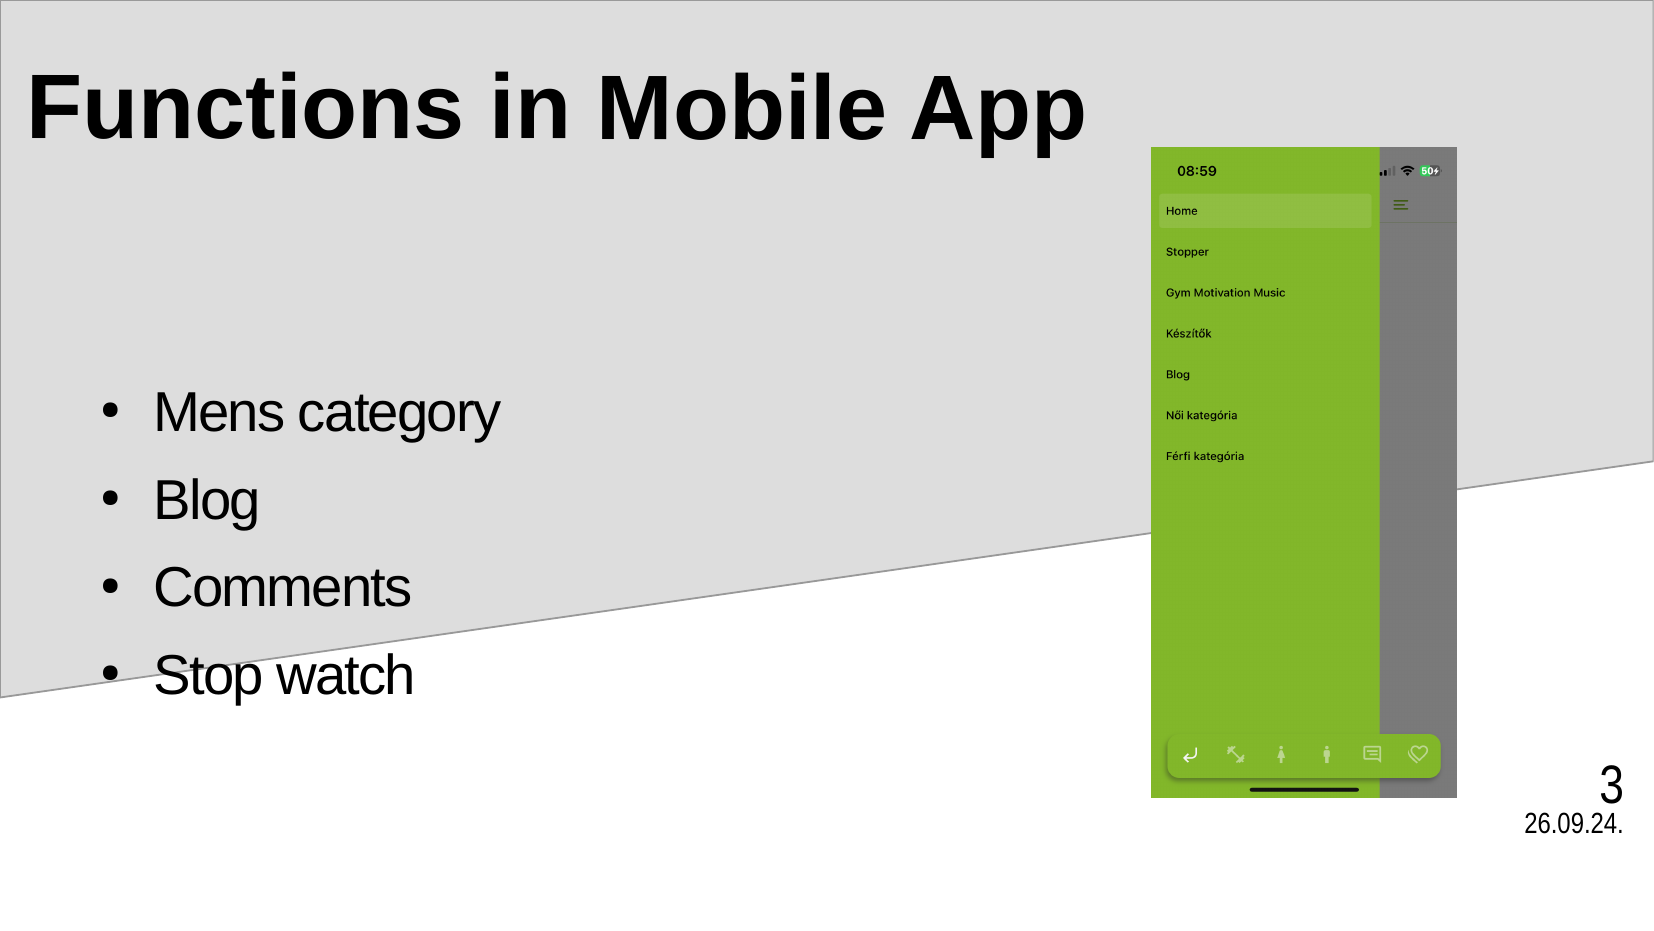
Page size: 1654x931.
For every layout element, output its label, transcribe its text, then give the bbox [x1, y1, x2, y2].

picture [1151, 147, 1457, 798]
list Mens category Blog Comments Stop watch [82, 292, 1538, 833]
title Functions in Mobile App [0, 0, 1292, 215]
